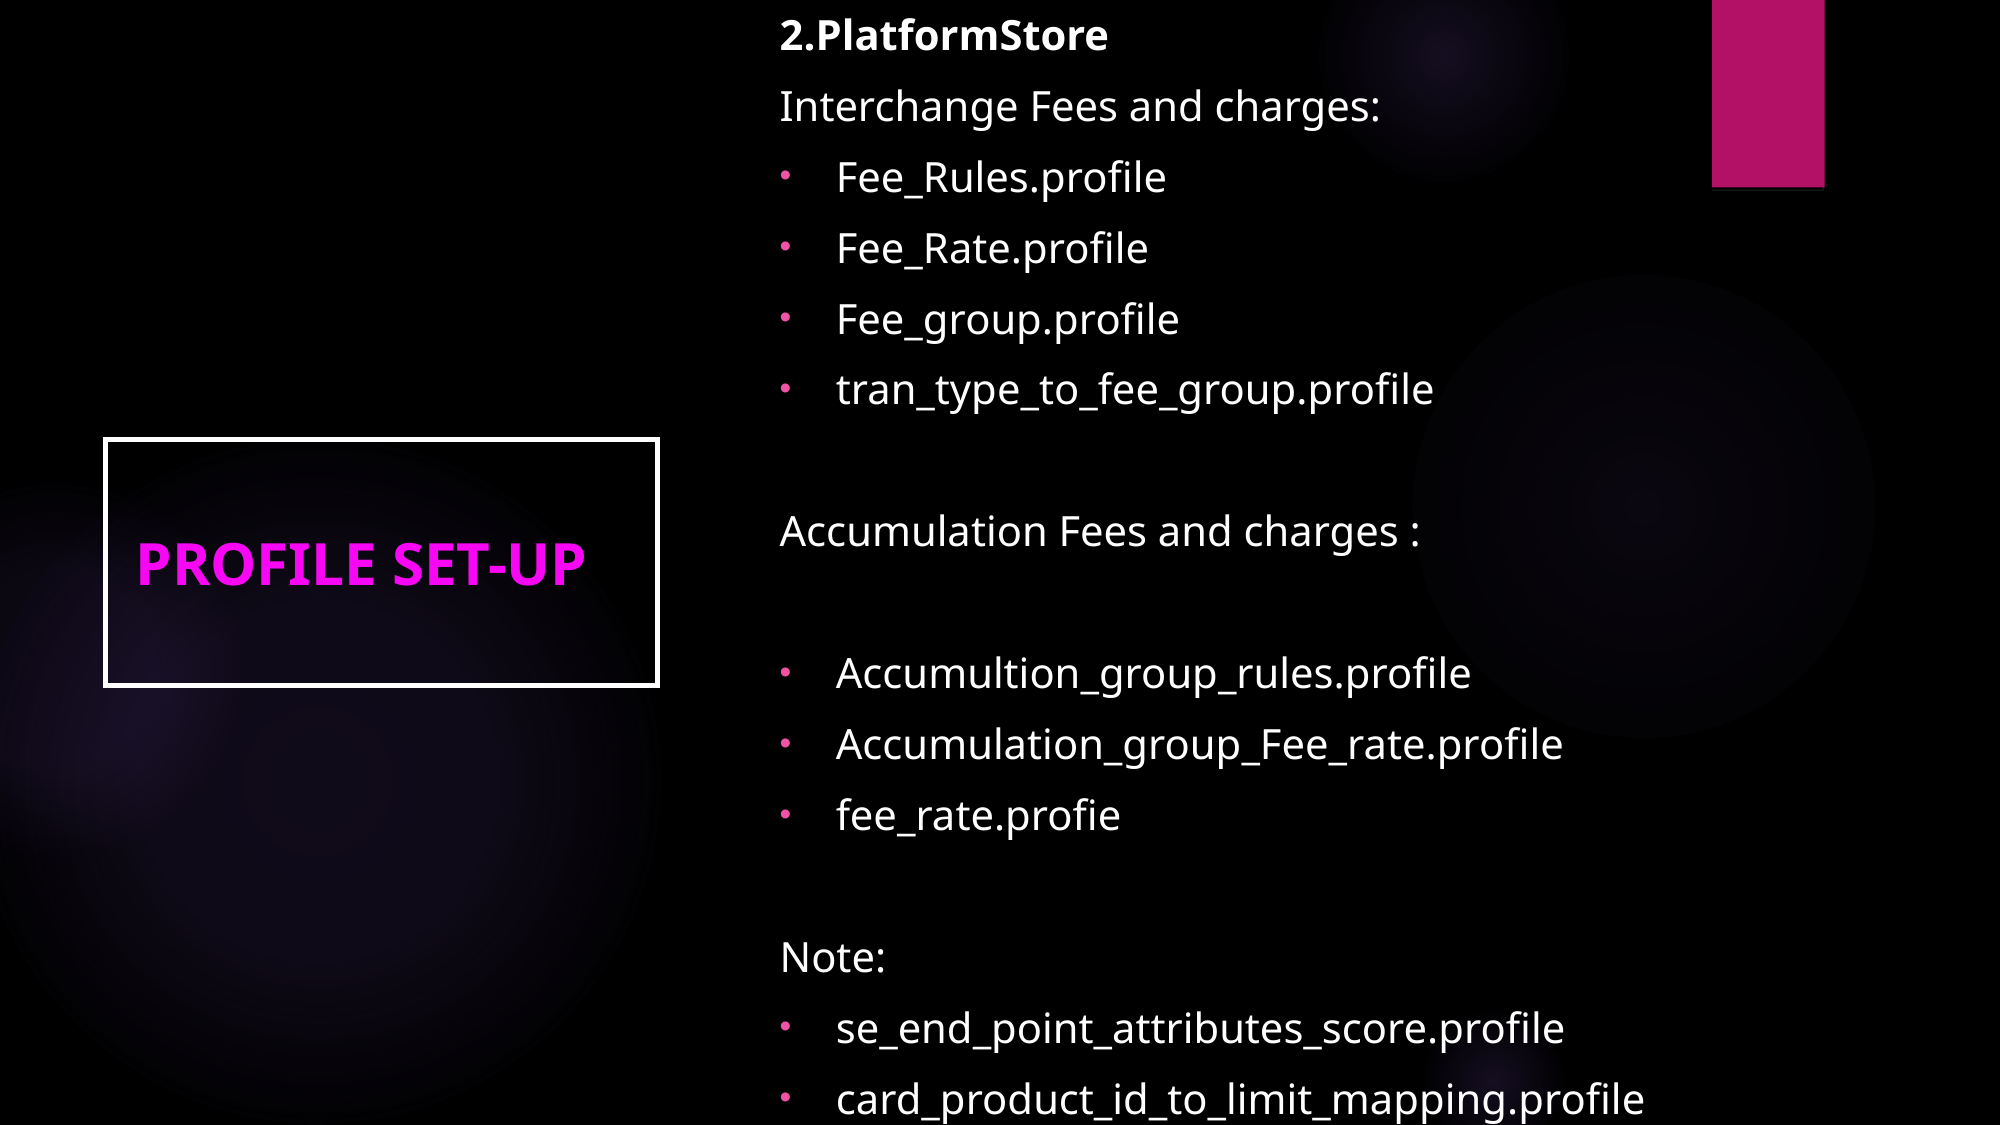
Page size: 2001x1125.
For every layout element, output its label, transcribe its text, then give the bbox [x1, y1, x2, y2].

title PROFILE SET-UP [105, 439, 658, 686]
list 2.PlatformStore Interchange Fees and charges: Fee_Rules.profile Fee_Rate.profile Fee_group.profile tran_type_to_fee_group.profile Accumulation Fees and charges : Accumultion_group_rules.profile Accumulation_group_Fee_rate.profile fee_rate.profie Note: se_end_point_attributes_score.profile card_product_id_to_limit_mapping.profile [764, 1, 1993, 1125]
picture [0, 437, 662, 1125]
